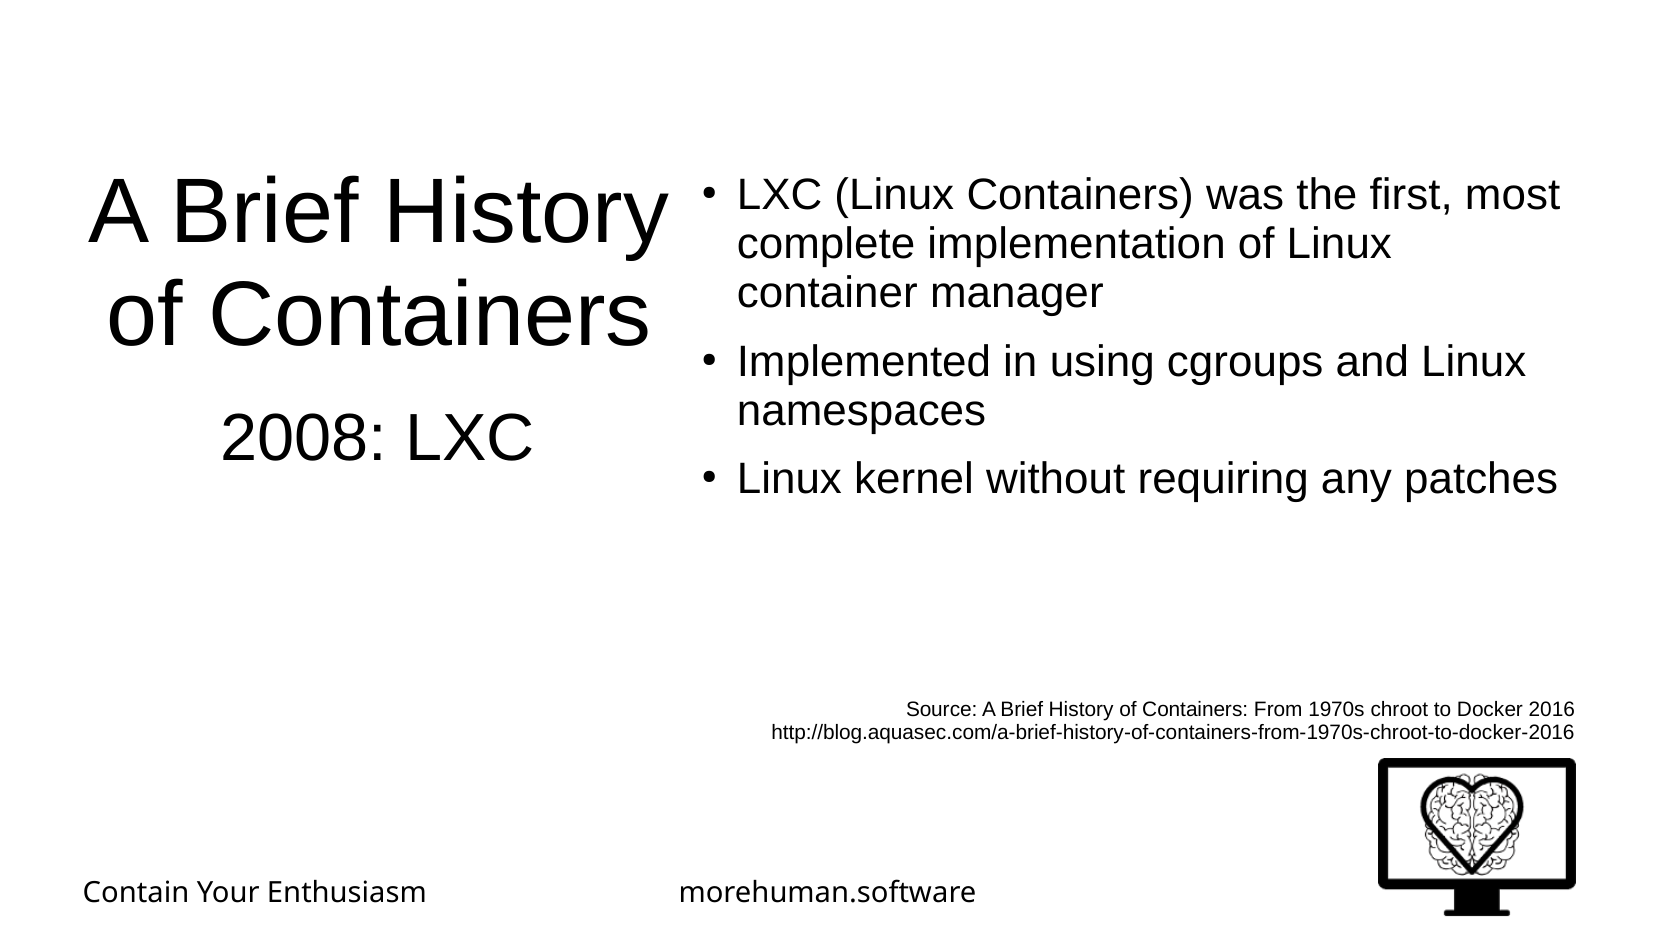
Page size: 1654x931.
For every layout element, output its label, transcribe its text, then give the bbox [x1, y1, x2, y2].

title A Brief History of Containers [83, 154, 676, 371]
picture [1378, 775, 1576, 925]
list LXC (Linux Containers) was the first, most complete implementation of Linux container manager Implemented in using cgroups and Linux namespaces Linux kernel without requiring any patches [690, 169, 1572, 545]
text_box 2008: LXC [81, 400, 674, 705]
text_box Source: A Brief History of Containers: From 1970s chroot to Docker 2016 http://blog.aquasec.com/a-brief-history-of-containers-from-1970s-chroot-to-docker-2016 [734, 689, 1590, 775]
